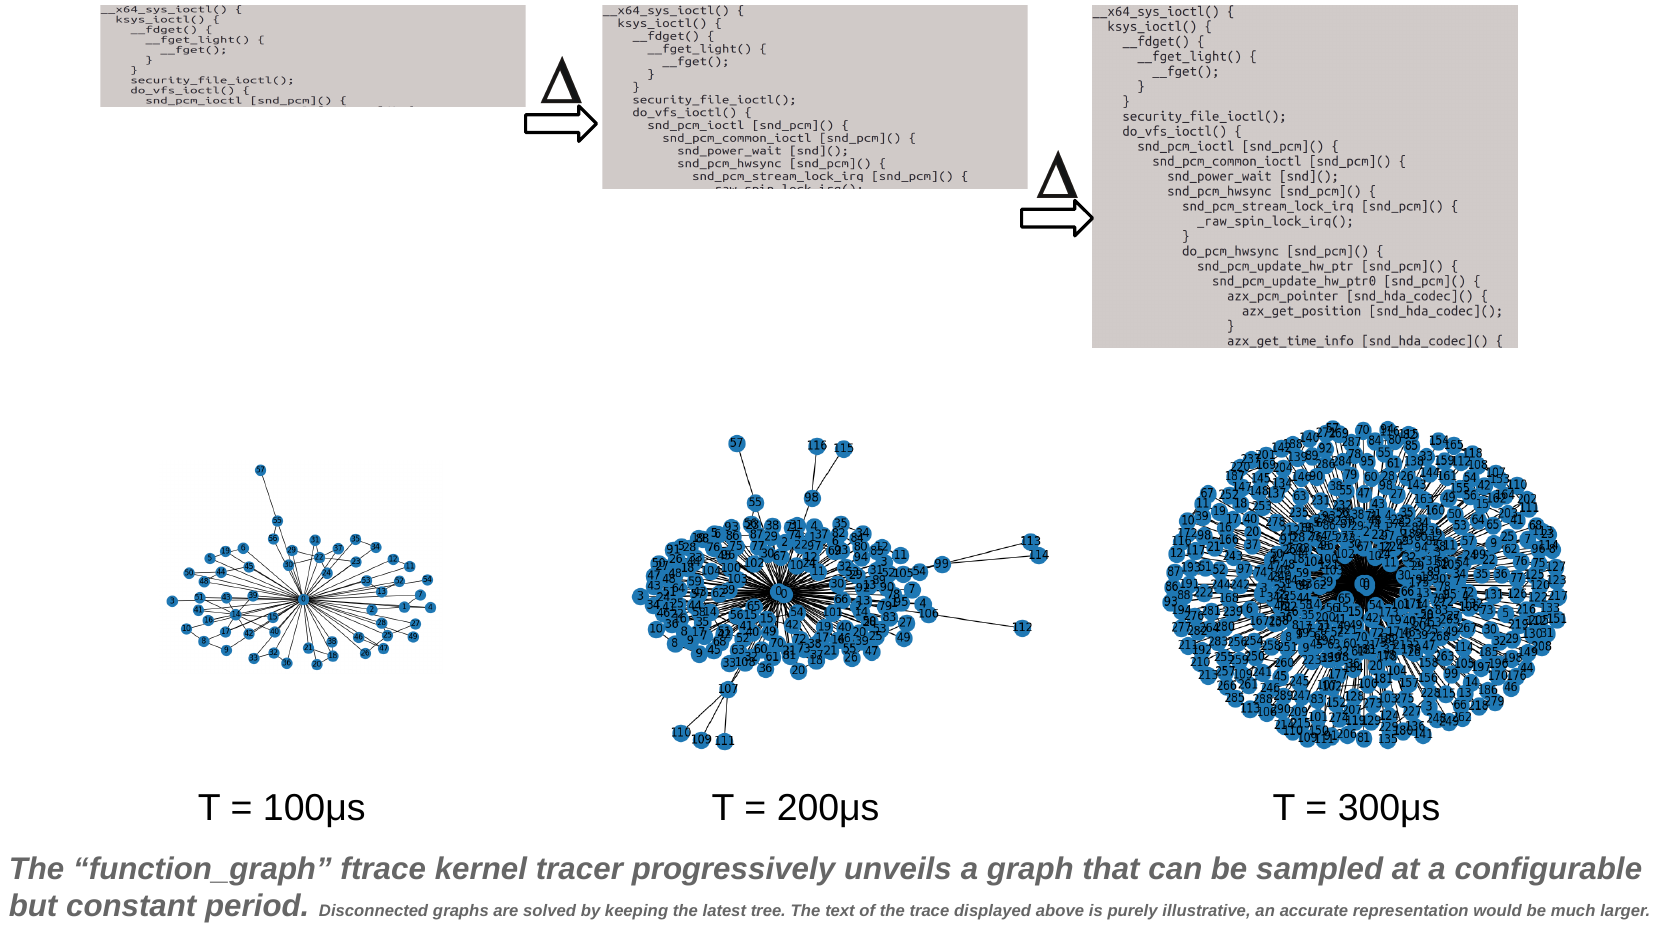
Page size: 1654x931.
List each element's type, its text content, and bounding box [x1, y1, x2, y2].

picture [531, 47, 591, 112]
picture [620, 428, 1058, 756]
picture [1151, 413, 1577, 755]
text_box The “function_graph” ftrace kernel tracer progressively unveils a graph that can be sampled at a configurable but constant period. Disconnected graphs are solved by keeping the latest tree. The text of the trace displayed above is purely illustrative, an accurate representation would be much larger. [0, 844, 1654, 931]
picture [100, 5, 526, 107]
picture [1092, 5, 1518, 348]
picture [602, 5, 1087, 207]
picture [159, 460, 443, 674]
text_box T = 200μs [696, 779, 1028, 837]
text_box [1021, 200, 1093, 236]
text_box T = 300μs [1257, 779, 1589, 837]
text_box T = 100μs [183, 779, 514, 837]
text_box [525, 105, 597, 142]
